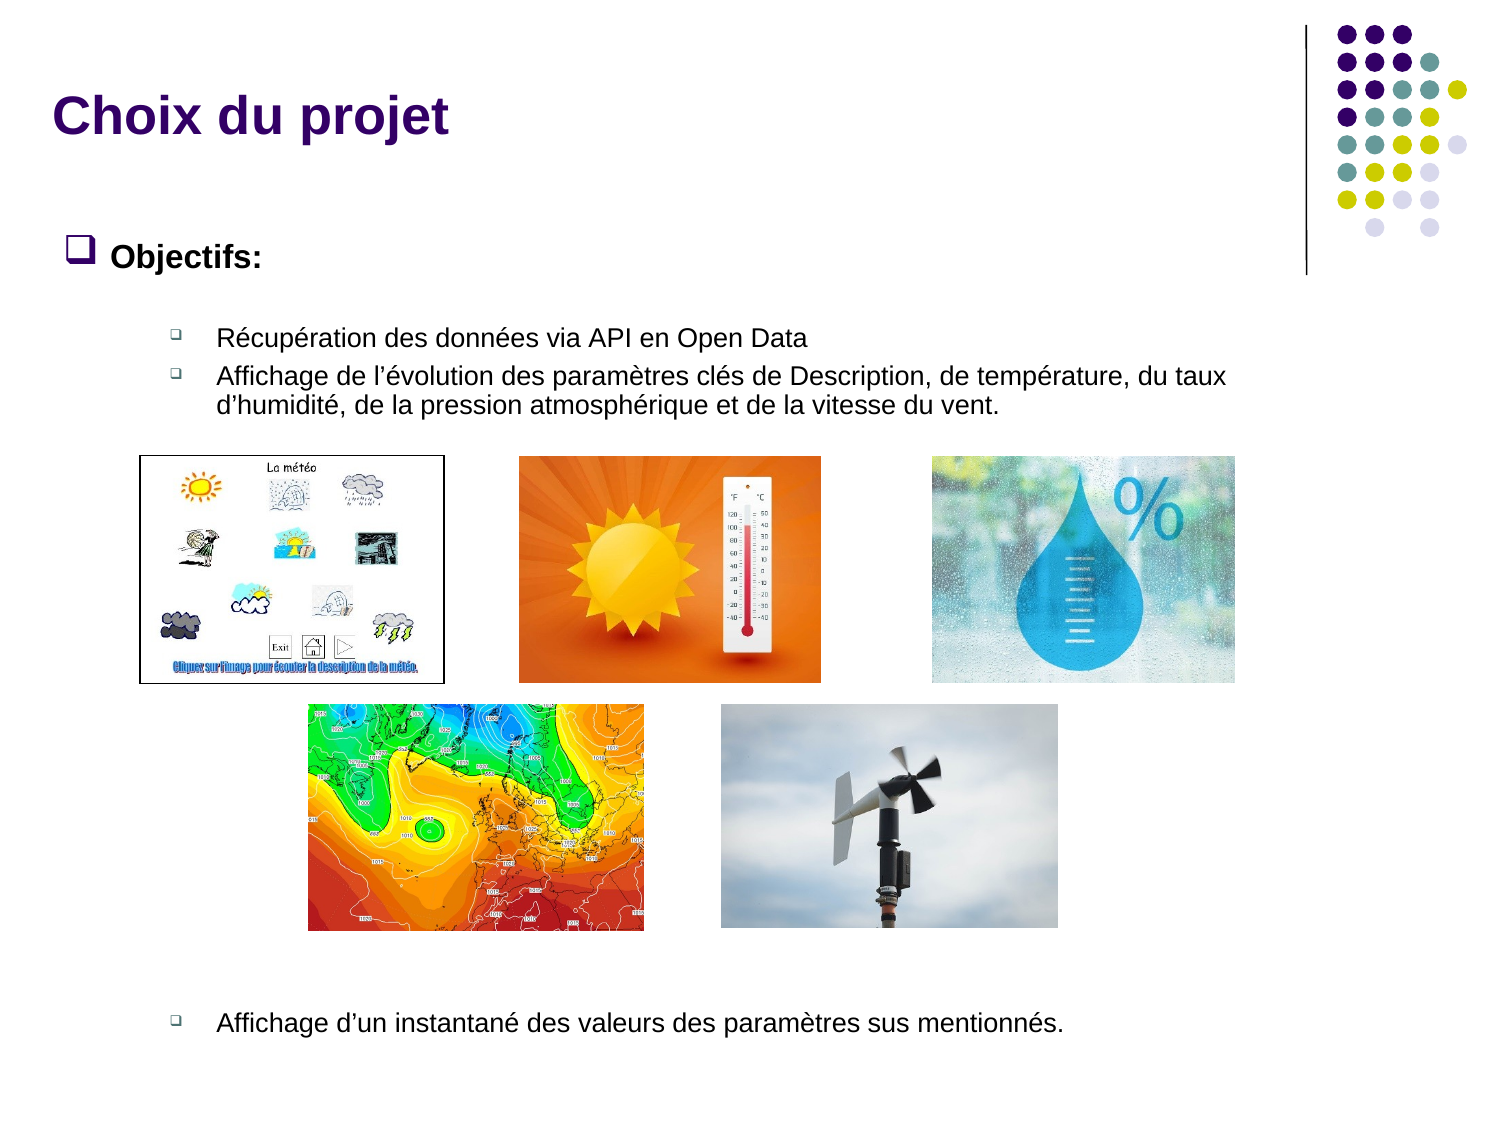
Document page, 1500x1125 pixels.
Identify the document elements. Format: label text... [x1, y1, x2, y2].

picture [342, 704, 354, 718]
picture [721, 704, 1058, 928]
text_box Choix du projet [37, 54, 1301, 154]
text_box Objectifs: Récupération des données via API en Open Data Affichage de l’évolution des paramètres clés de Description, de température, du taux d’humidité, de la pression atmosphérique et de la vitesse du vent. Affichage d’un instantané des valeurs des paramètres sus mentionnés. [41, 231, 1301, 1083]
picture [932, 456, 1235, 683]
picture [519, 456, 821, 683]
picture [308, 704, 644, 931]
picture [140, 456, 443, 683]
